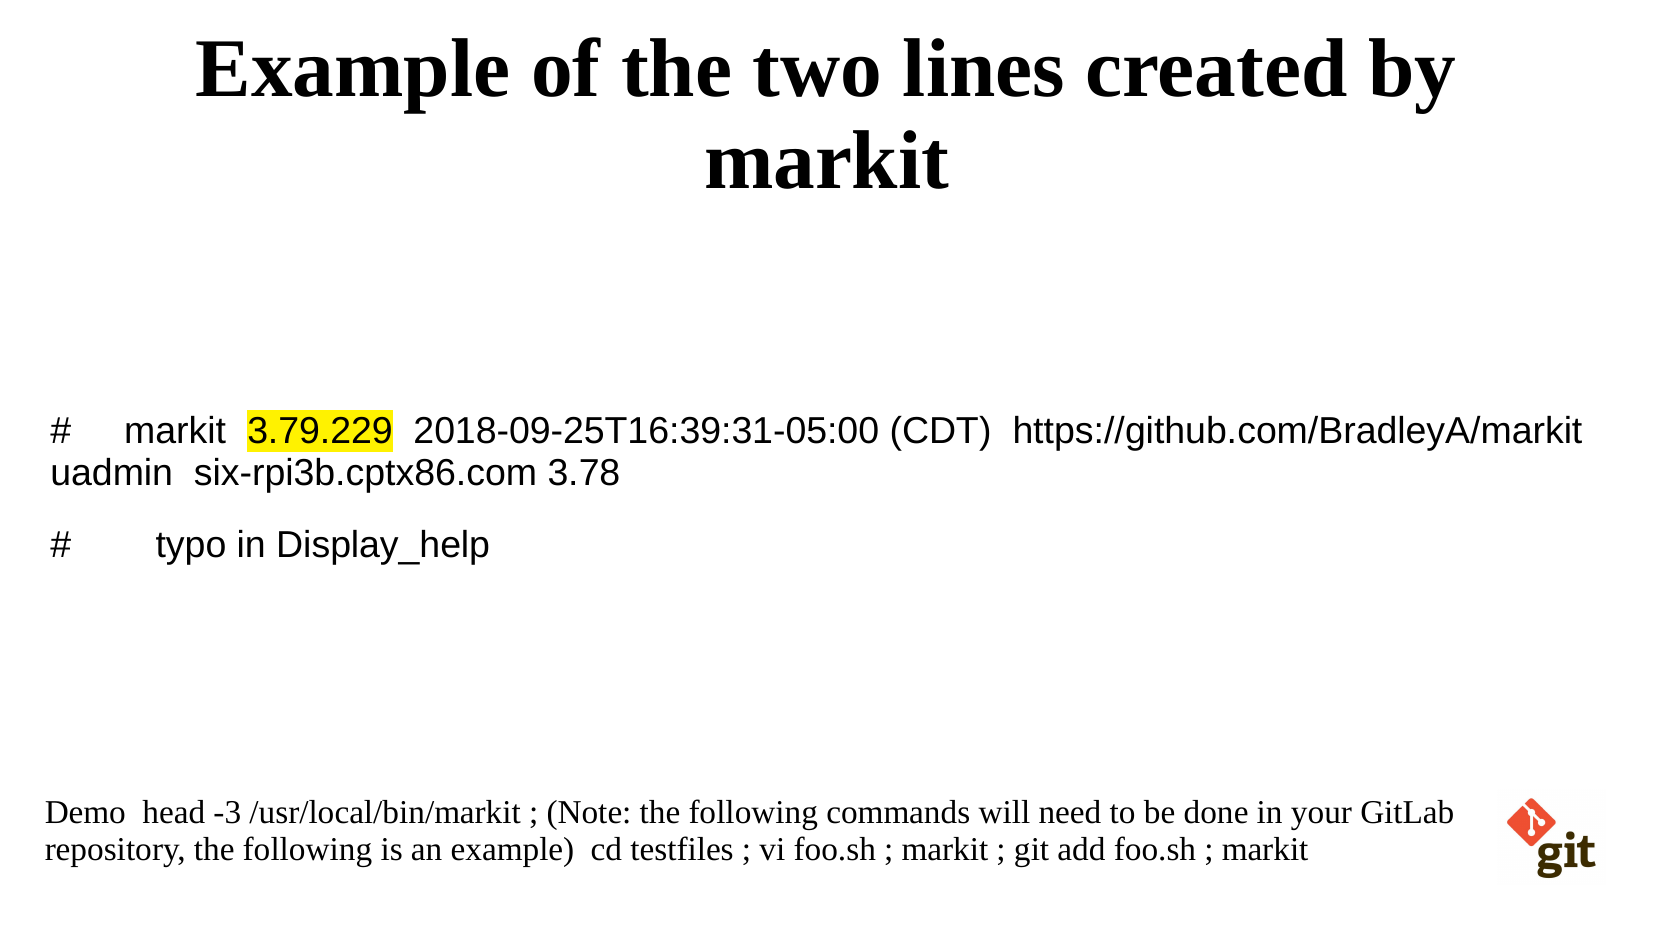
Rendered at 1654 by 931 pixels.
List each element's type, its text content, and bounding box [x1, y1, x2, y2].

picture [1497, 789, 1606, 886]
text_box Demo head -3 /usr/local/bin/markit ; (Note: the following commands will need to be done in your GitLab repository, the following is an example) cd testfiles ; vi foo.sh ; markit ; git add foo.sh ; markit [30, 786, 1501, 913]
title Example of the two lines created by markit [82, 22, 1571, 207]
list # markit 3.79.229 2018-09-25T16:39:31-05:00 (CDT) https://github.com/BradleyA/markit uadmin six-rpi3b.cptx86.com 3.78 # typo in Display_help [15, 217, 1636, 758]
